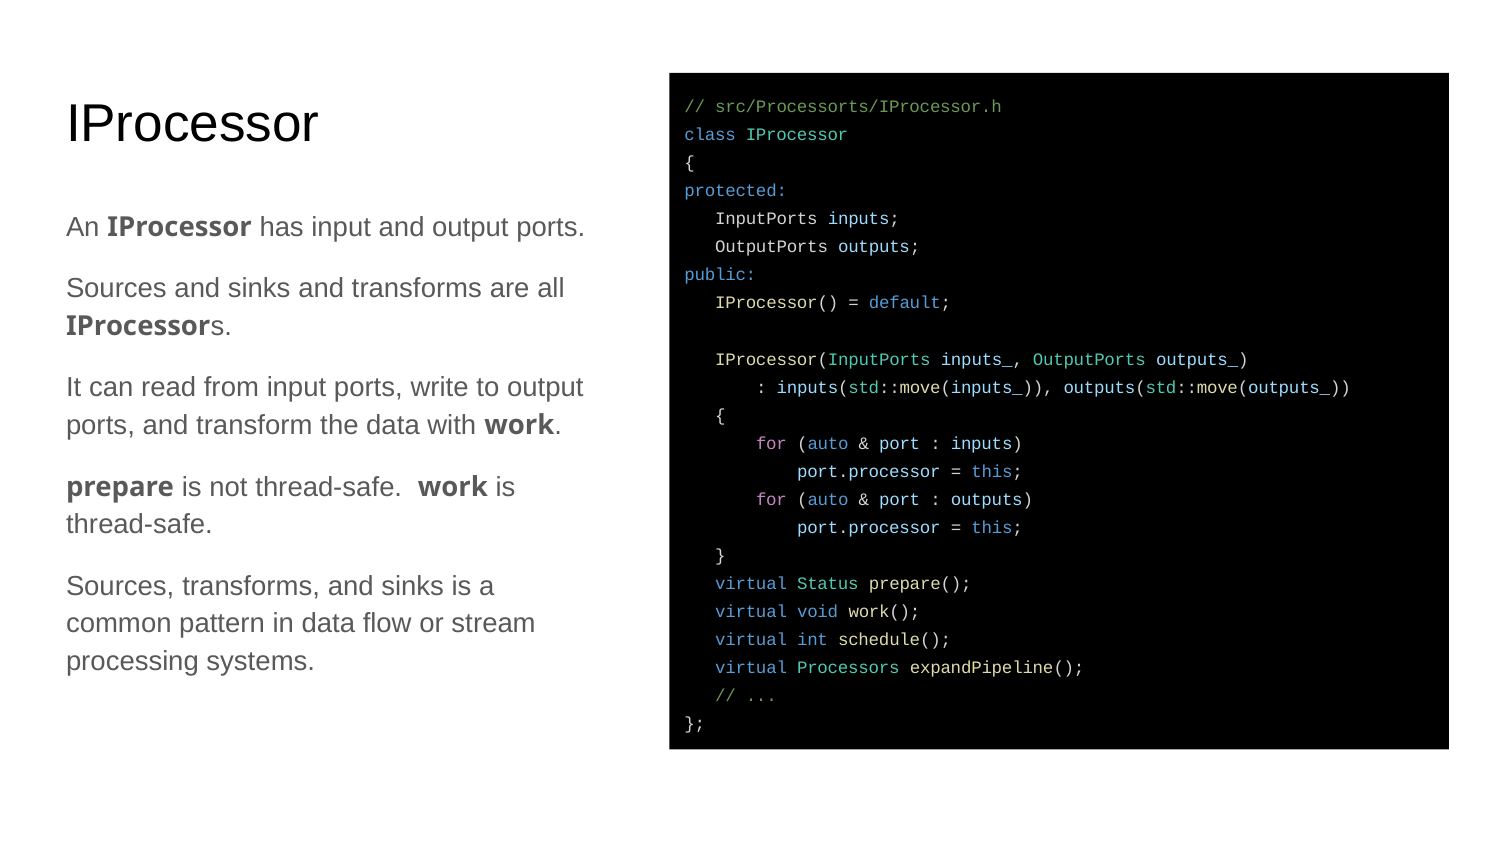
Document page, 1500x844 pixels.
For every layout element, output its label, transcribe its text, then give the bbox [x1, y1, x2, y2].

list // src/Processorts/IProcessor.h class IProcessor { protected: InputPorts inputs; OutputPorts outputs; public: IProcessor() = default; IProcessor(InputPorts inputs_, OutputPorts outputs_) : inputs(std::move(inputs_)), outputs(std::move(outputs_)) { for (auto & port : inputs) port.processor = this; for (auto & port : outputs) port.processor = this; } virtual Status prepare(); virtual void work(); virtual int schedule(); virtual Processors expandPipeline(); // ... }; [669, 72, 1449, 750]
title IProcessor [51, 72, 669, 167]
list An IProcessor has input and output ports. Sources and sinks and transforms are all IProcessors. It can read from input ports, write to output ports, and transform the data with work. prepare is not thread-safe. work is thread-safe. Sources, transforms, and sinks is a common pattern in data flow or stream processing systems. [51, 189, 603, 750]
